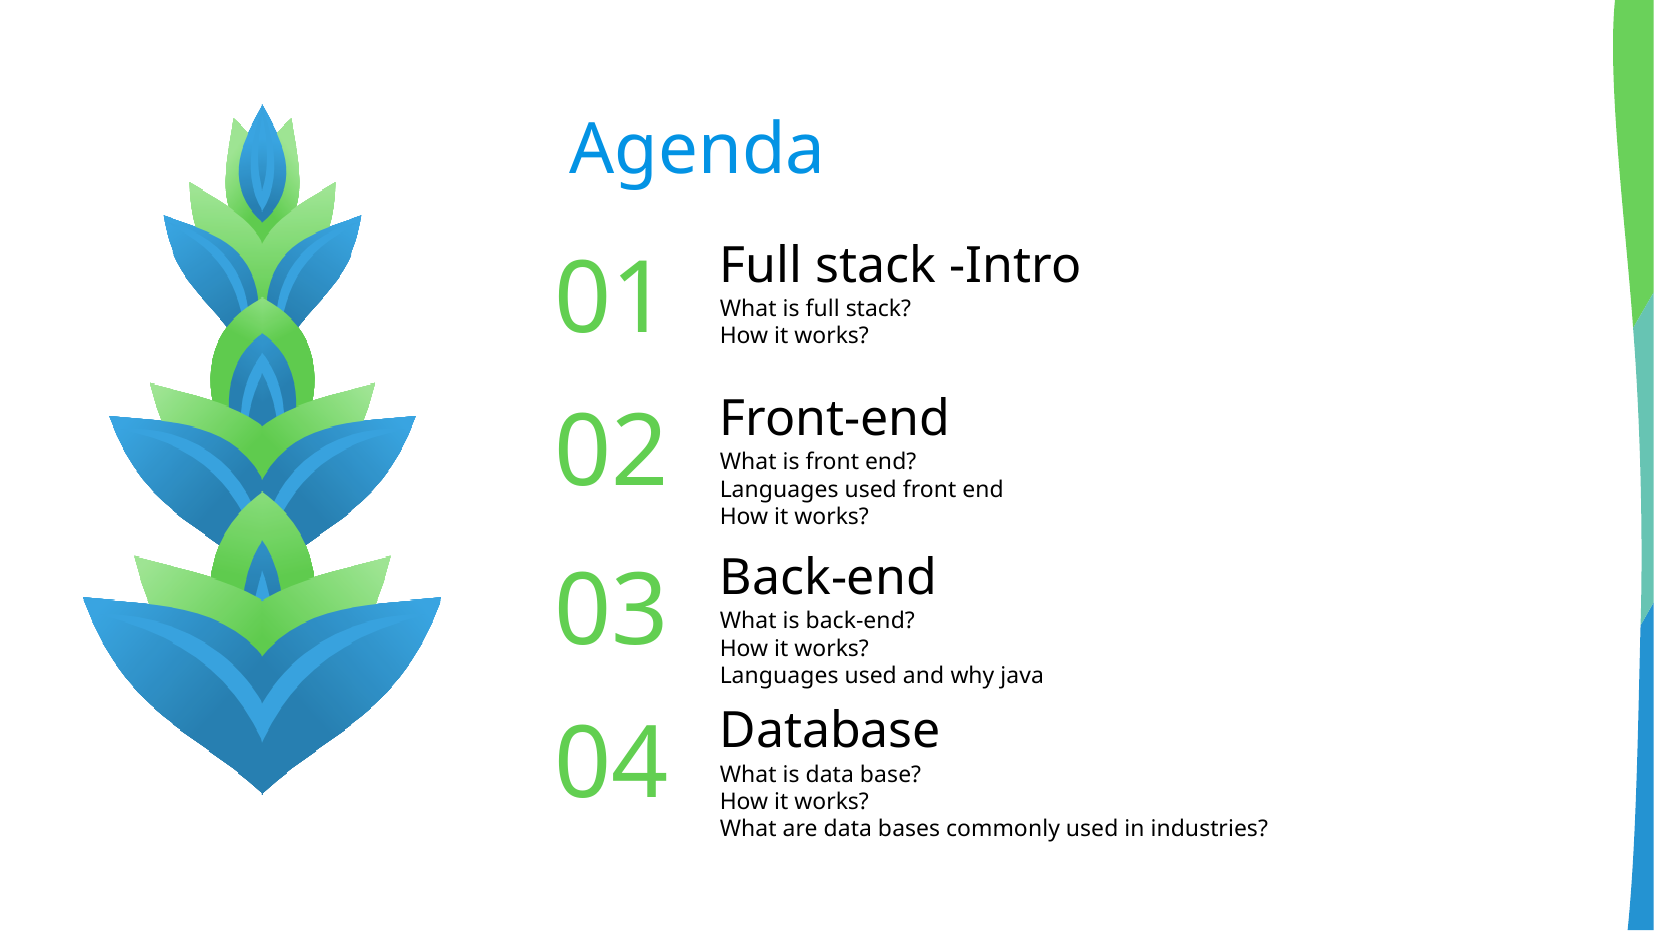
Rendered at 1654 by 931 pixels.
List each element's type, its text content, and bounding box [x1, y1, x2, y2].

text_box What is full stack? How it works? [705, 286, 1471, 357]
text_box 02 [539, 378, 696, 513]
text_box 01 [539, 225, 696, 360]
text_box 03 [539, 537, 696, 672]
text_box Front-end [705, 378, 1471, 439]
text_box Agenda [555, 95, 1654, 196]
picture [83, 104, 441, 796]
text_box Full stack -Intro [705, 224, 1471, 286]
text_box Back-end [705, 537, 1471, 598]
text_box What is back-end? How it works? Languages used and why java [705, 598, 1471, 690]
text_box What is data base? How it works? What are data bases commonly used in industries? [705, 751, 1471, 849]
text_box Database [705, 690, 1471, 751]
text_box What is front end? Languages used front end How it works? [705, 439, 1471, 537]
text_box 04 [539, 690, 696, 826]
